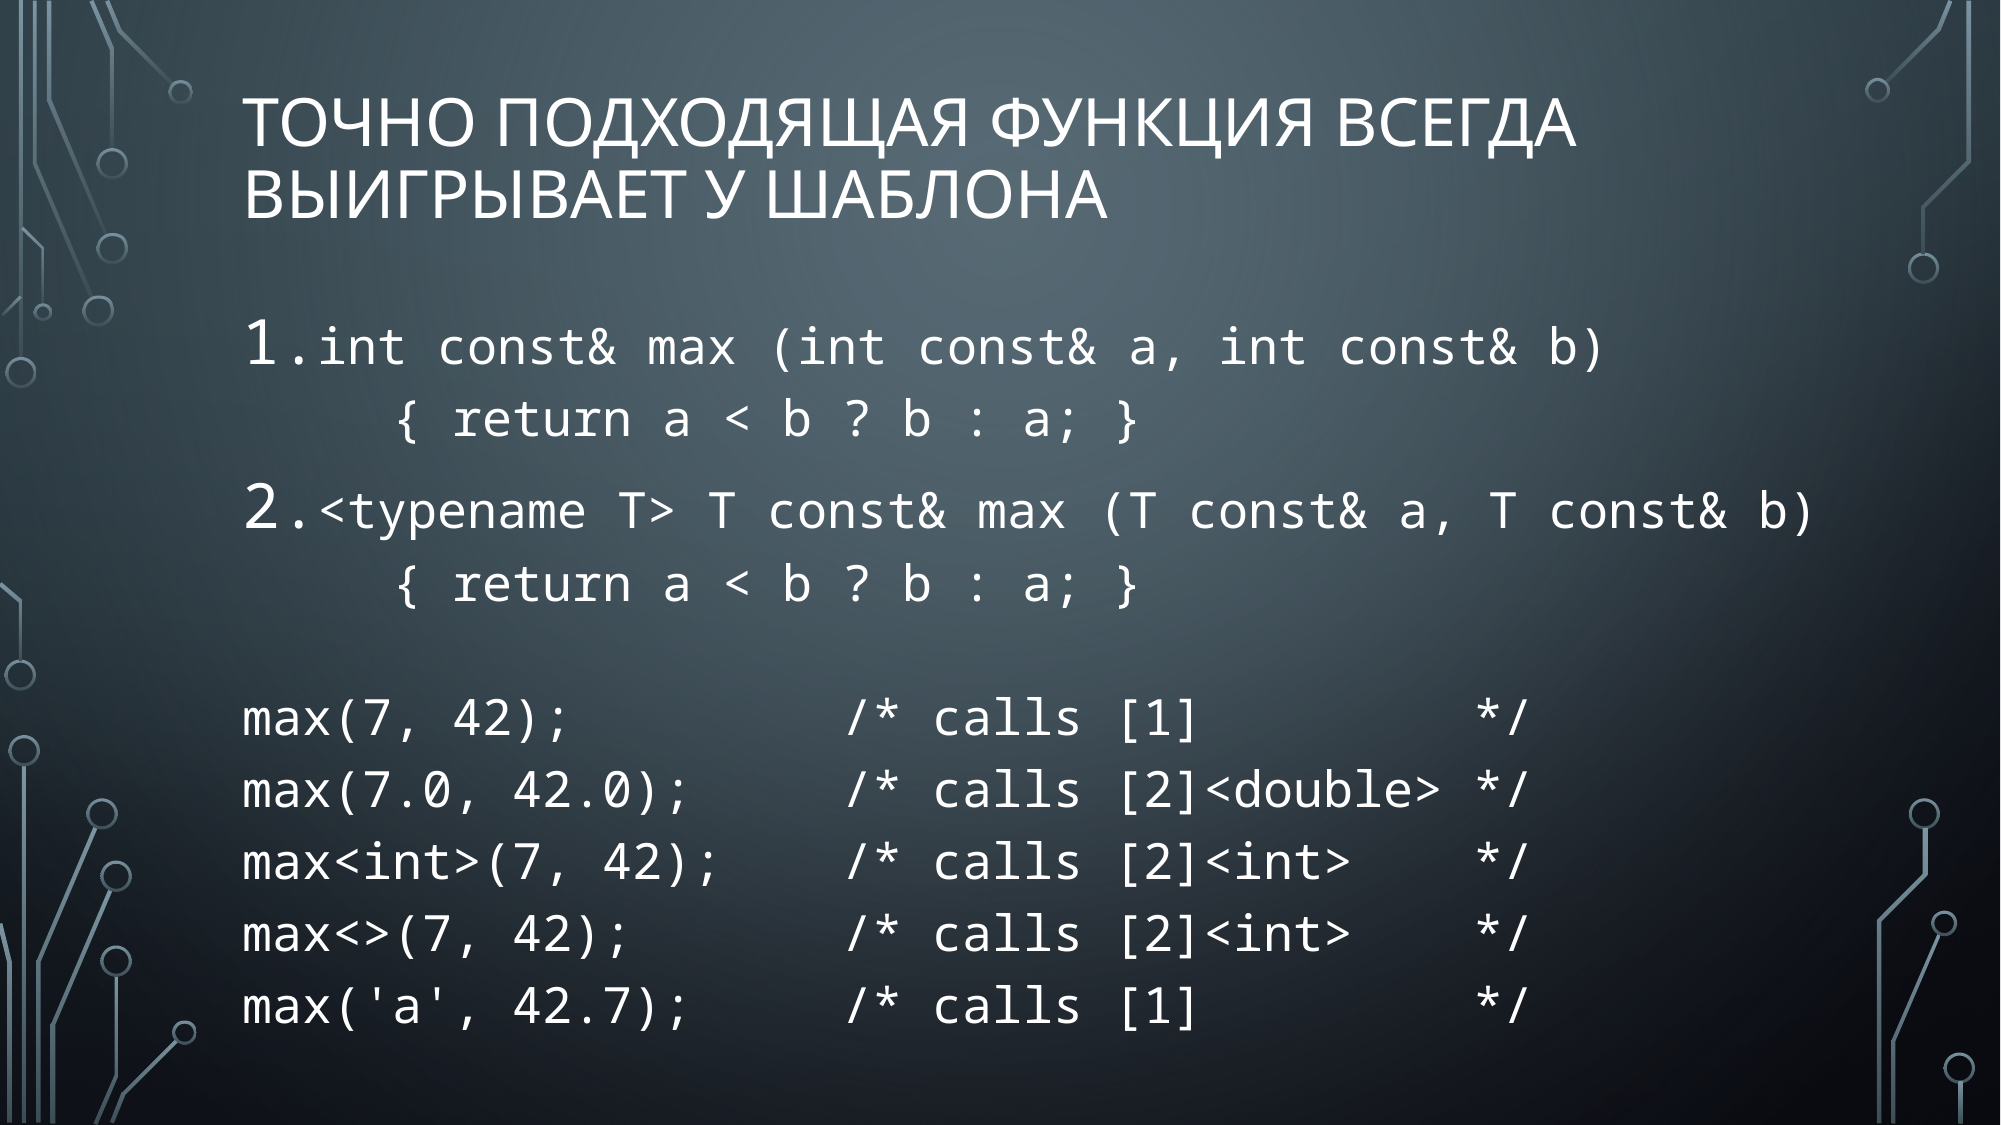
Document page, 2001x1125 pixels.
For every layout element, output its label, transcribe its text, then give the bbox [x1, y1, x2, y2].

list int const& max (int const& a, int const& b) { return a < b ? b : a; } <typename T> T const& max (T const& a, T const& b) { return a < b ? b : a; } max(7, 42); /* calls [1] */ max(7.0, 42.0); /* calls [2]<double> */ max<int>(7, 42); /* calls [2]<int> */ max<>(7, 42); /* calls [2]<int> */ max('a', 42.7); /* calls [1] */ [227, 294, 1853, 1102]
title Точно подходящая Функция всегда выигрывает у шаблона [227, 27, 1853, 294]
